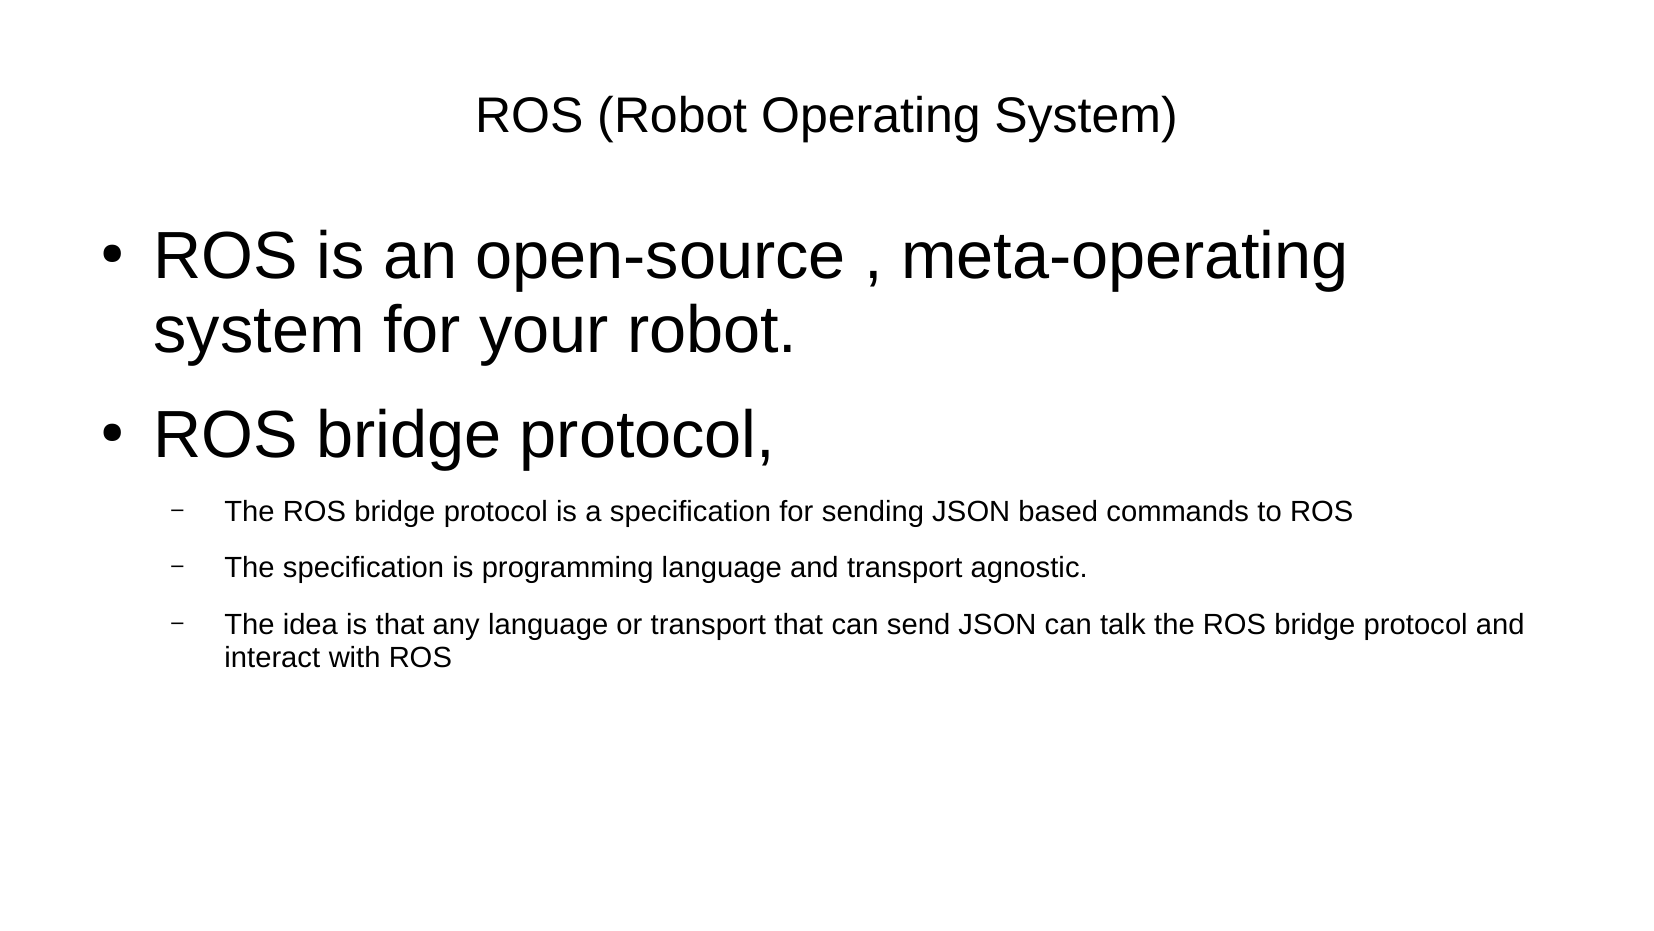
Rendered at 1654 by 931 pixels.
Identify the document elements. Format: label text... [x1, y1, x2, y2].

title ROS (Robot Operating System) [82, 37, 1571, 193]
list ROS is an open-source , meta-operating system for your robot. ROS bridge protocol, The ROS bridge protocol is a specification for sending JSON based commands to ROS The specification is programming language and transport agnostic. The idea is that any language or transport that can send JSON can talk the ROS bridge protocol and interact with ROS [82, 217, 1571, 758]
